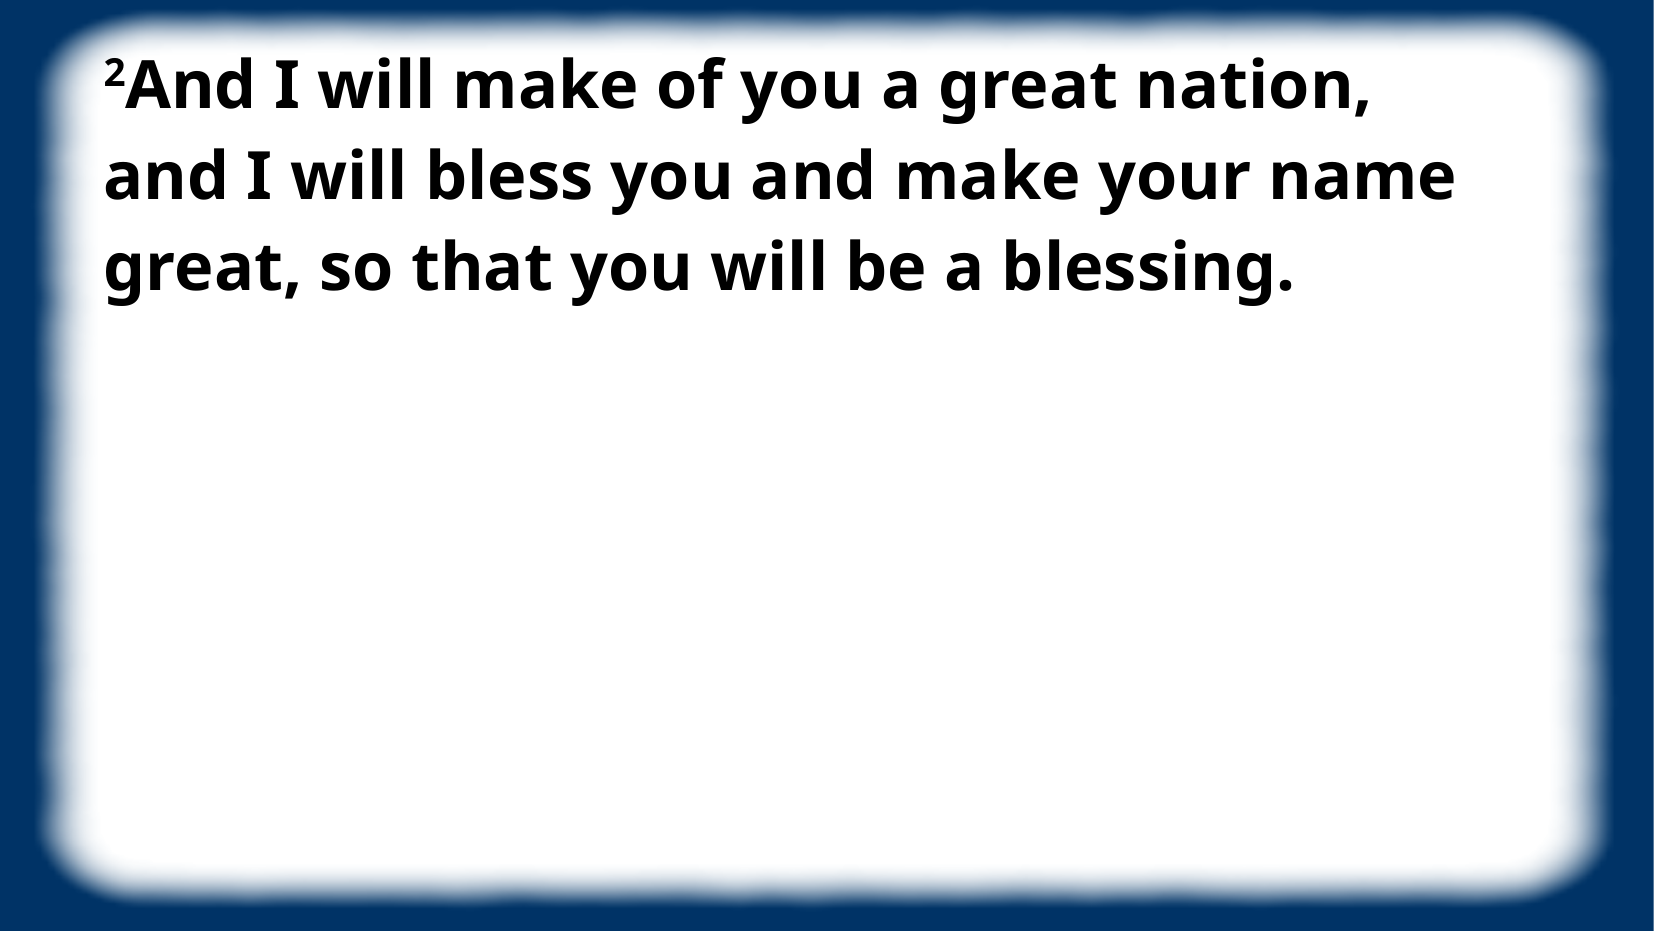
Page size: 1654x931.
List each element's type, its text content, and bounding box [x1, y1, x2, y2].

text_box 2And I will make of you a great nation, and I will bless you and make your name great, so that you will be a blessing. [88, 30, 1529, 312]
picture [0, 0, 1654, 931]
